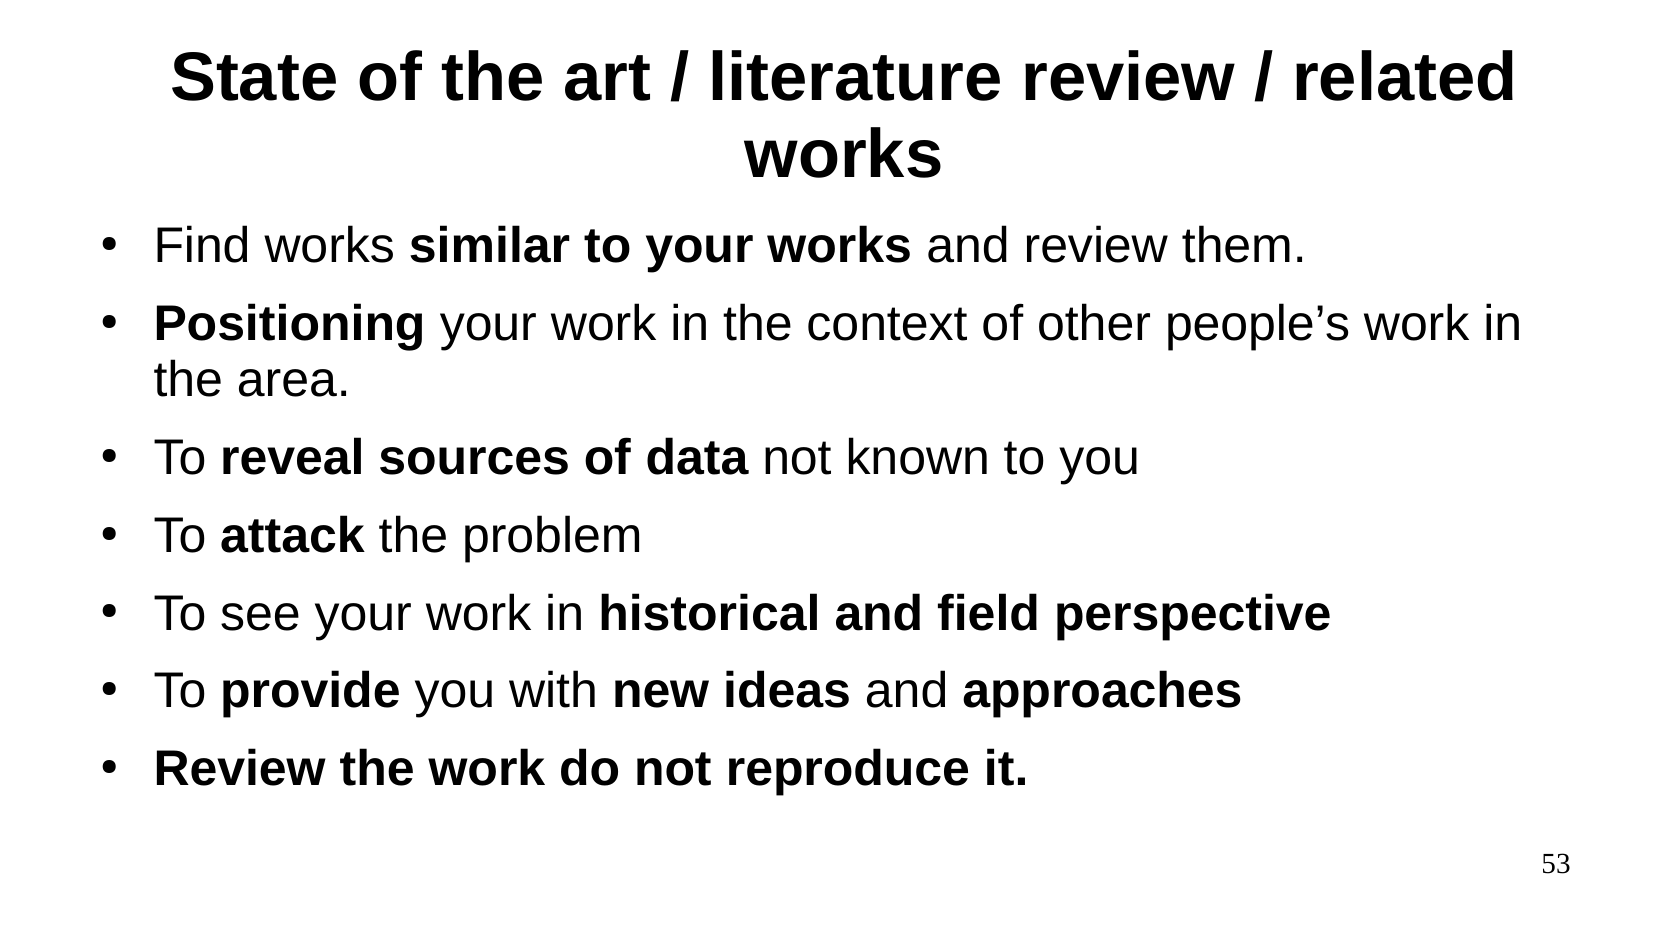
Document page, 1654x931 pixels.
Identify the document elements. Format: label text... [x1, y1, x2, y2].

title State of the art / literature review / related works [82, 0, 1571, 217]
list Find works similar to your works and review them. Positioning your work in the context of other people’s work in the area. To reveal sources of data not known to you To attack the problem To see your work in historical and field perspective To provide you with new ideas and approaches Review the work do not reproduce it. [82, 217, 1606, 889]
